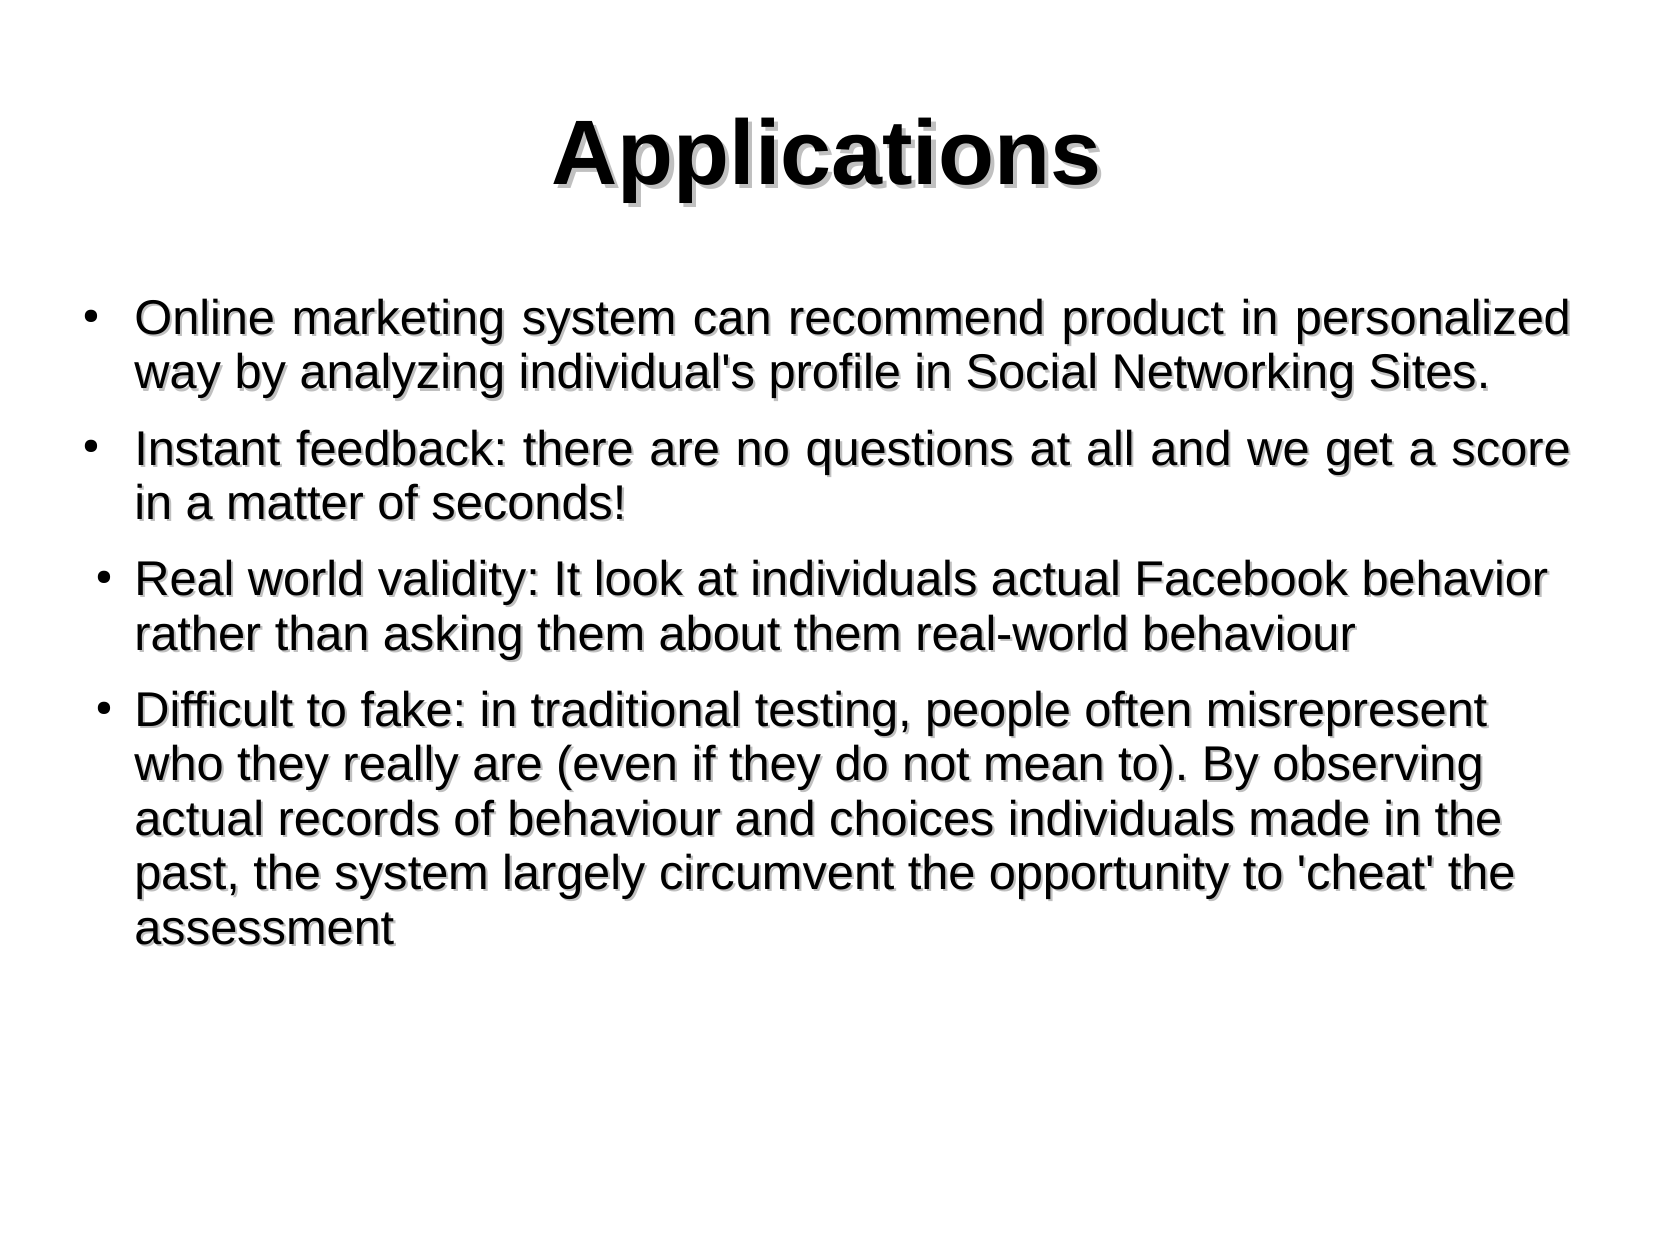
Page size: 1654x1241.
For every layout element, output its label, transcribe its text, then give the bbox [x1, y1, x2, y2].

title Applications [82, 49, 1571, 257]
list Online marketing system can recommend product in personalized way by analyzing individual's profile in Social Networking Sites. Instant feedback: there are no questions at all and we get a score in a matter of seconds! Real world validity: It look at individuals actual Facebook behavior rather than asking them about them real-world behaviour Difficult to fake: in traditional testing, people often misrepresent who they really are (even if they do not mean to). By observing actual records of behaviour and choices individuals made in the past, the system largely circumvent the opportunity to 'cheat' the assessment [82, 290, 1571, 1010]
